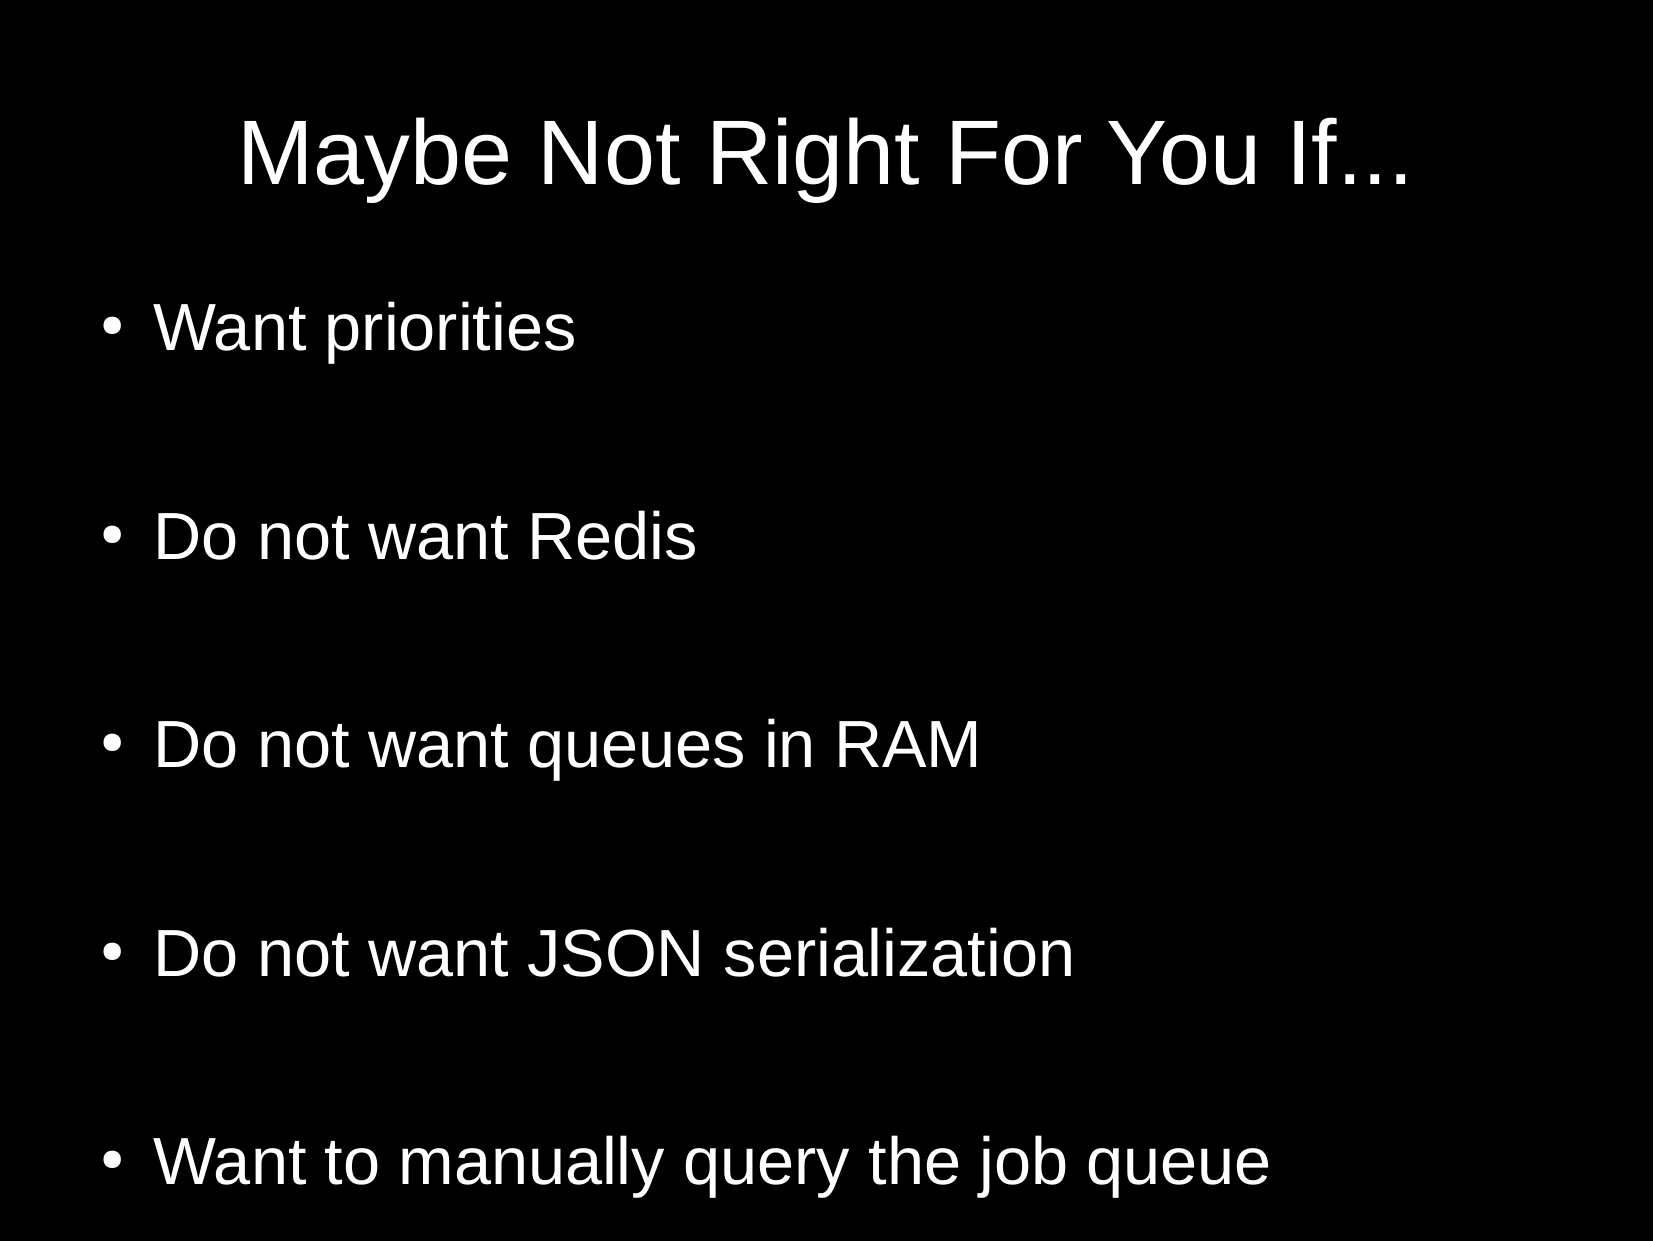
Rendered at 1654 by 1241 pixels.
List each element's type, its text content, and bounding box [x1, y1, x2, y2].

list Want priorities Do not want Redis Do not want queues in RAM Do not want JSON serialization Want to manually query the job queue [82, 290, 1571, 1241]
title Maybe Not Right For You If... [82, 49, 1571, 257]
